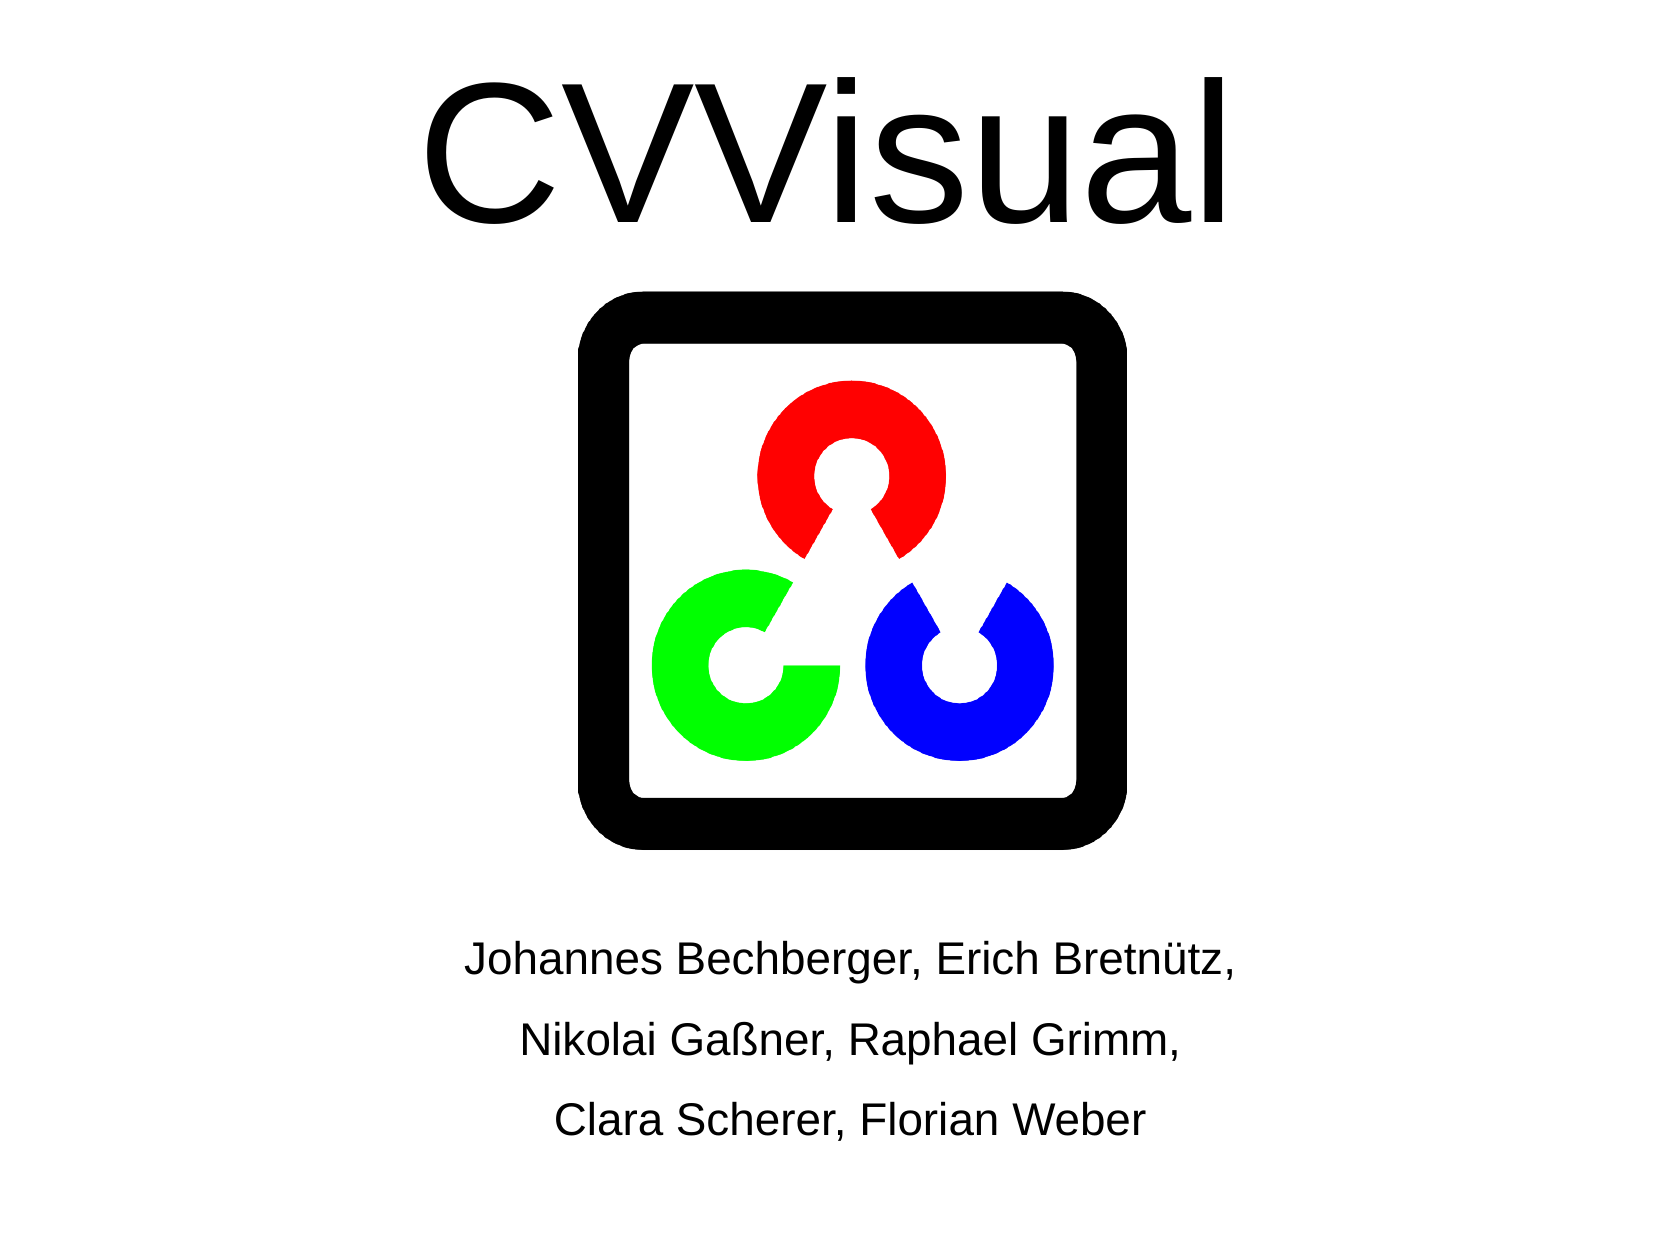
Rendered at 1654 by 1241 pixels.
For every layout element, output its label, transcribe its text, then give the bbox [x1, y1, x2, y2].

list Johannes Bechberger, Erich Bretnütz, Nikolai Gaßner, Raphael Grimm, Clara Scherer, Florian Weber [106, 932, 1595, 1193]
picture [578, 290, 1127, 851]
title CVVisual [82, 28, 1571, 278]
